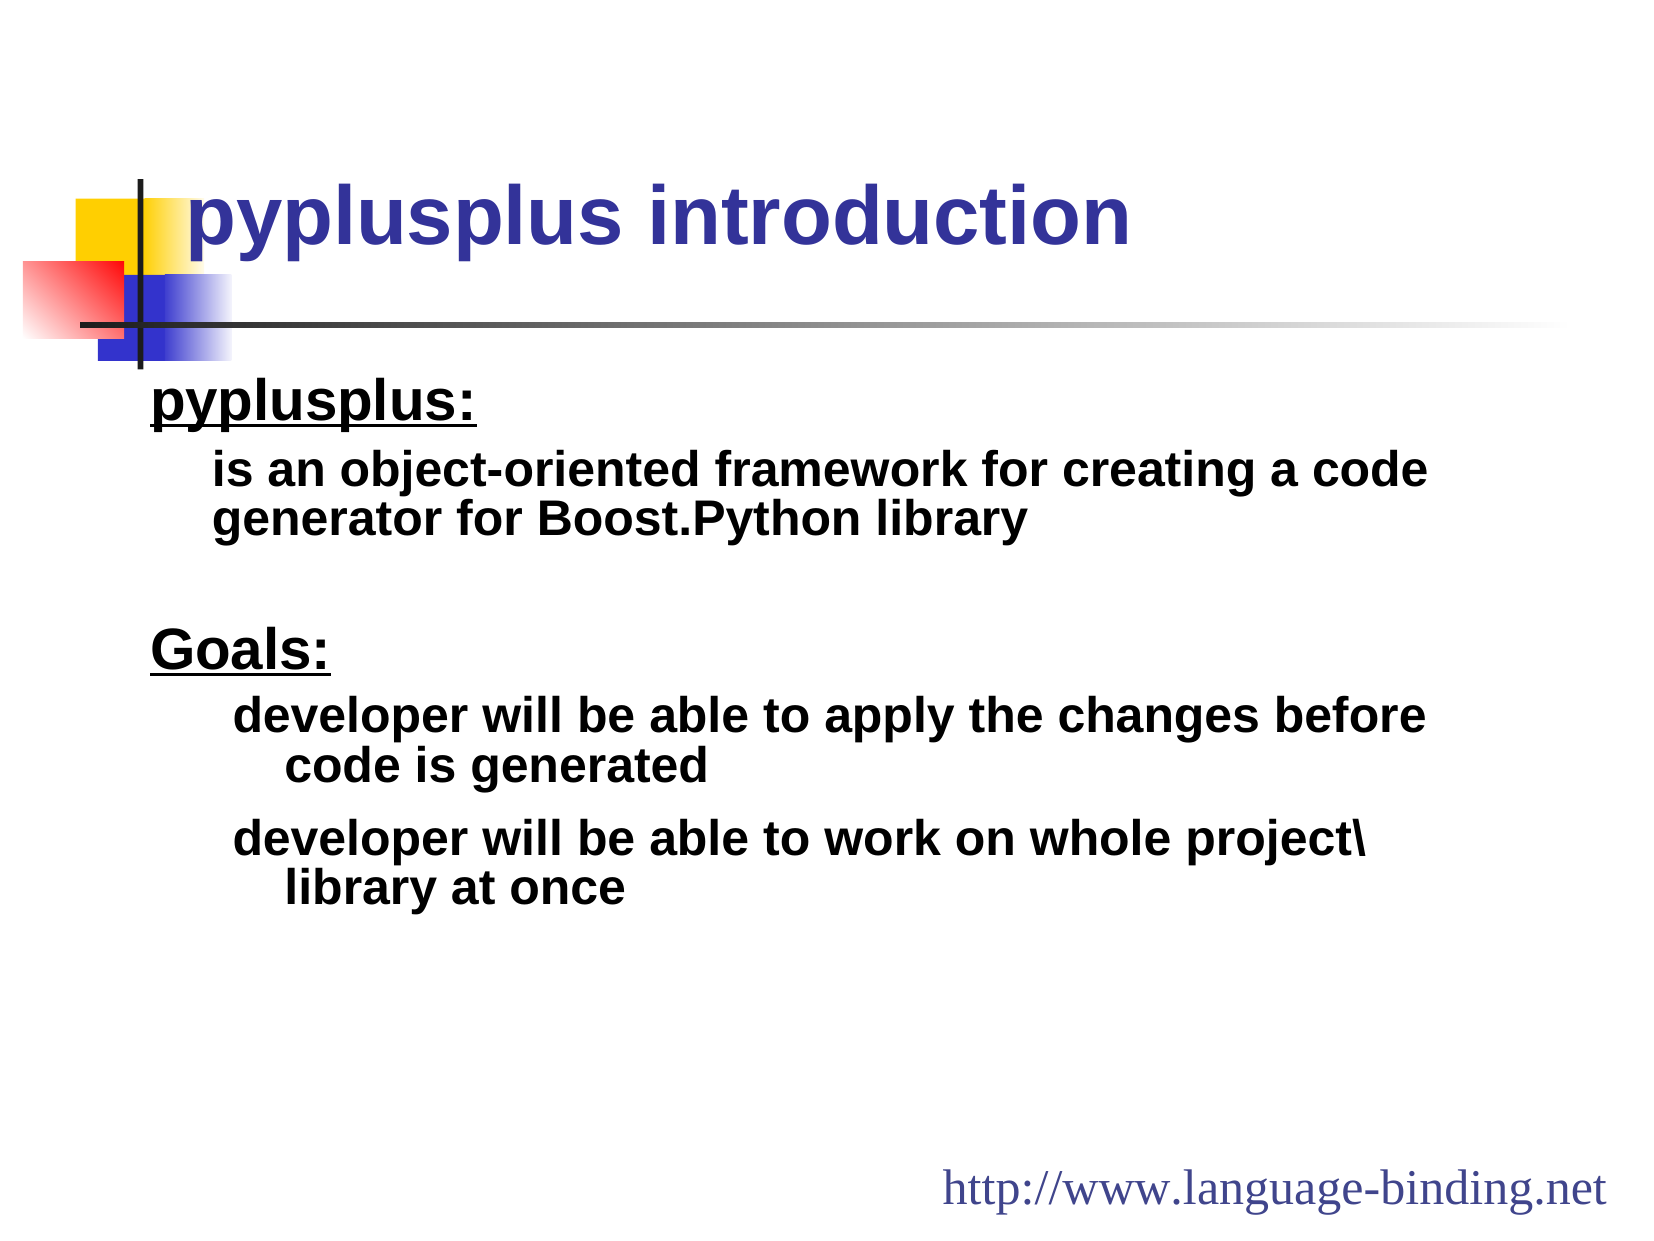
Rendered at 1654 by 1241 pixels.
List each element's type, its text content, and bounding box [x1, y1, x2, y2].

text_box http://www.language-binding.net [937, 1162, 1613, 1216]
list pyplusplus: is an object-oriented framework for creating a code generator for Boost.Python library Goals: developer will be able to apply the changes before code is generated developer will be able to work on whole project\library at once [149, 374, 1506, 951]
title pyplusplus introduction [185, 172, 1138, 266]
